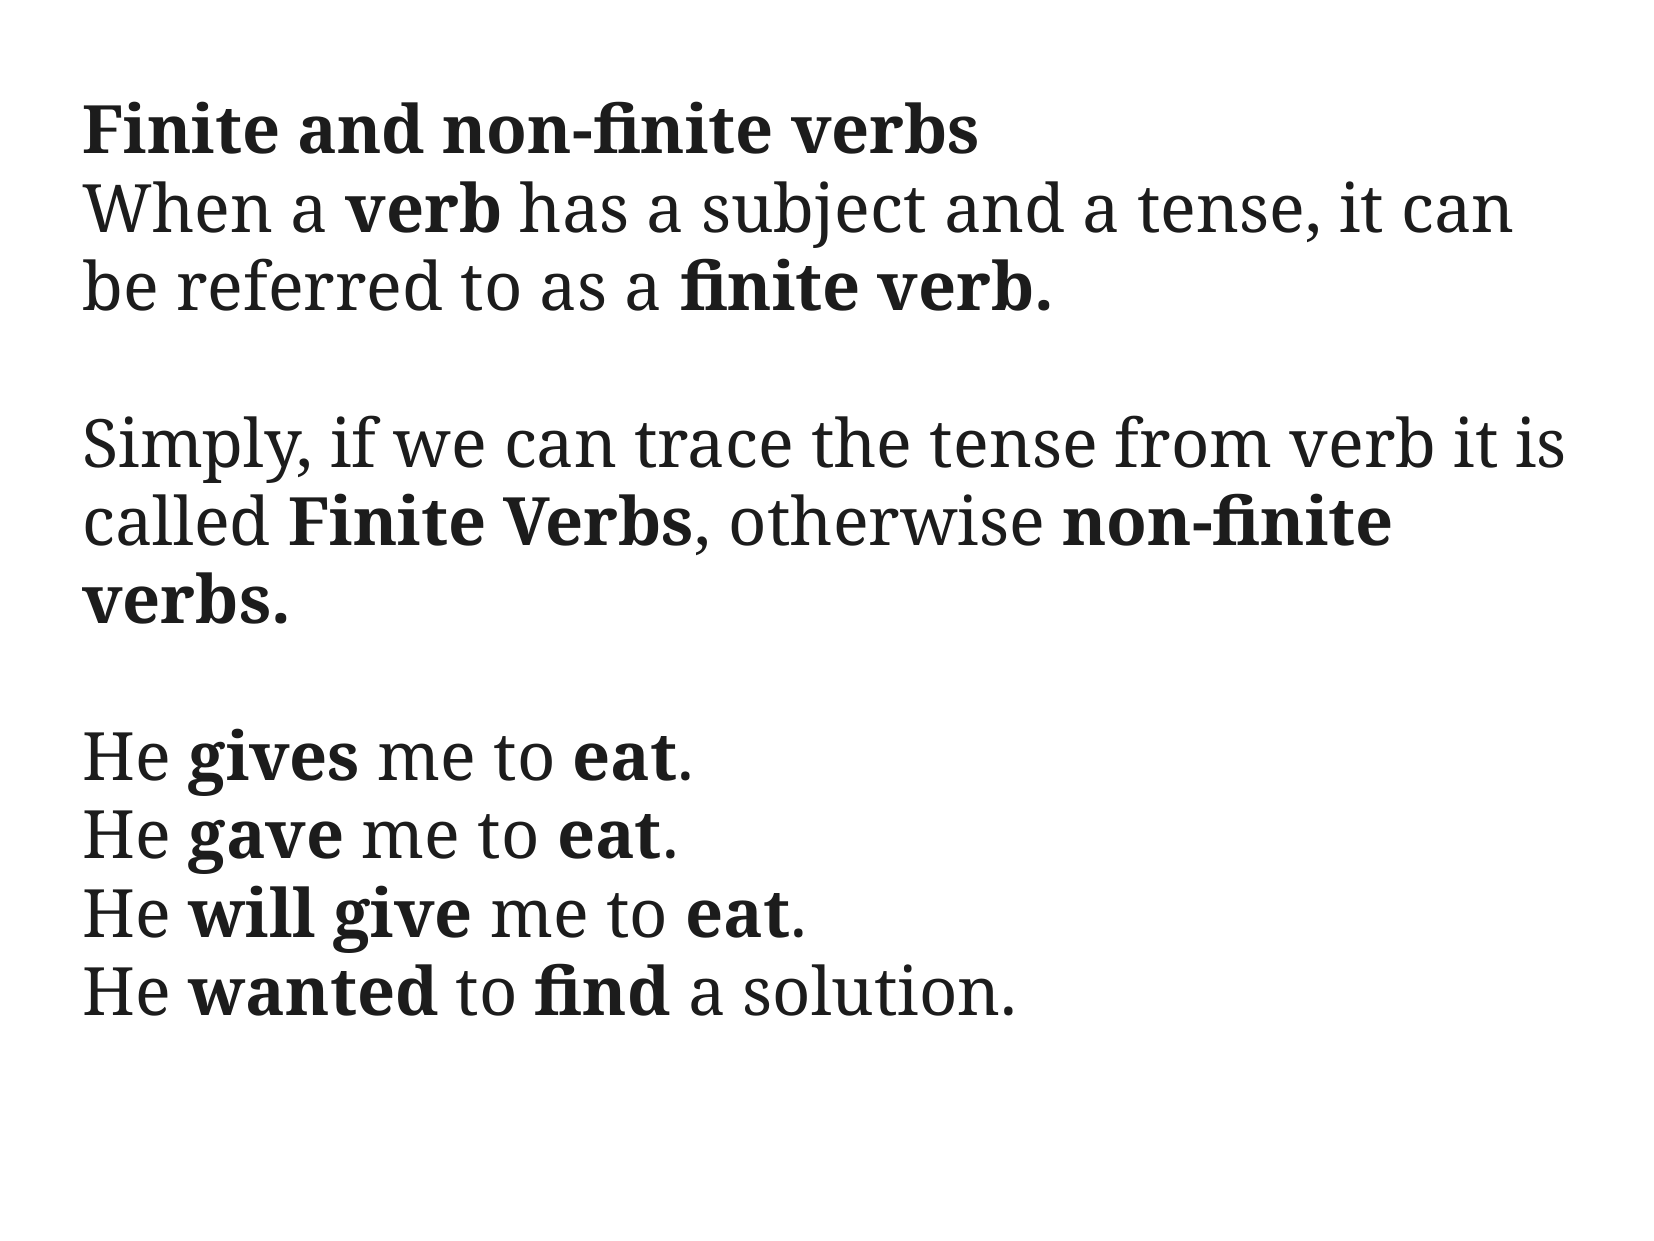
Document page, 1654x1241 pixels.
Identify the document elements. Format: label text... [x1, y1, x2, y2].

text_box Finite and non-finite verbs When a verb has a subject and a tense, it can be referred to as a finite verb. Simply, if we can trace the tense from verb it is called Finite Verbs, otherwise non-finite verbs. He gives me to eat. He gave me to eat. He will give me to eat. He wanted to find a solution. [82, 90, 1571, 1065]
